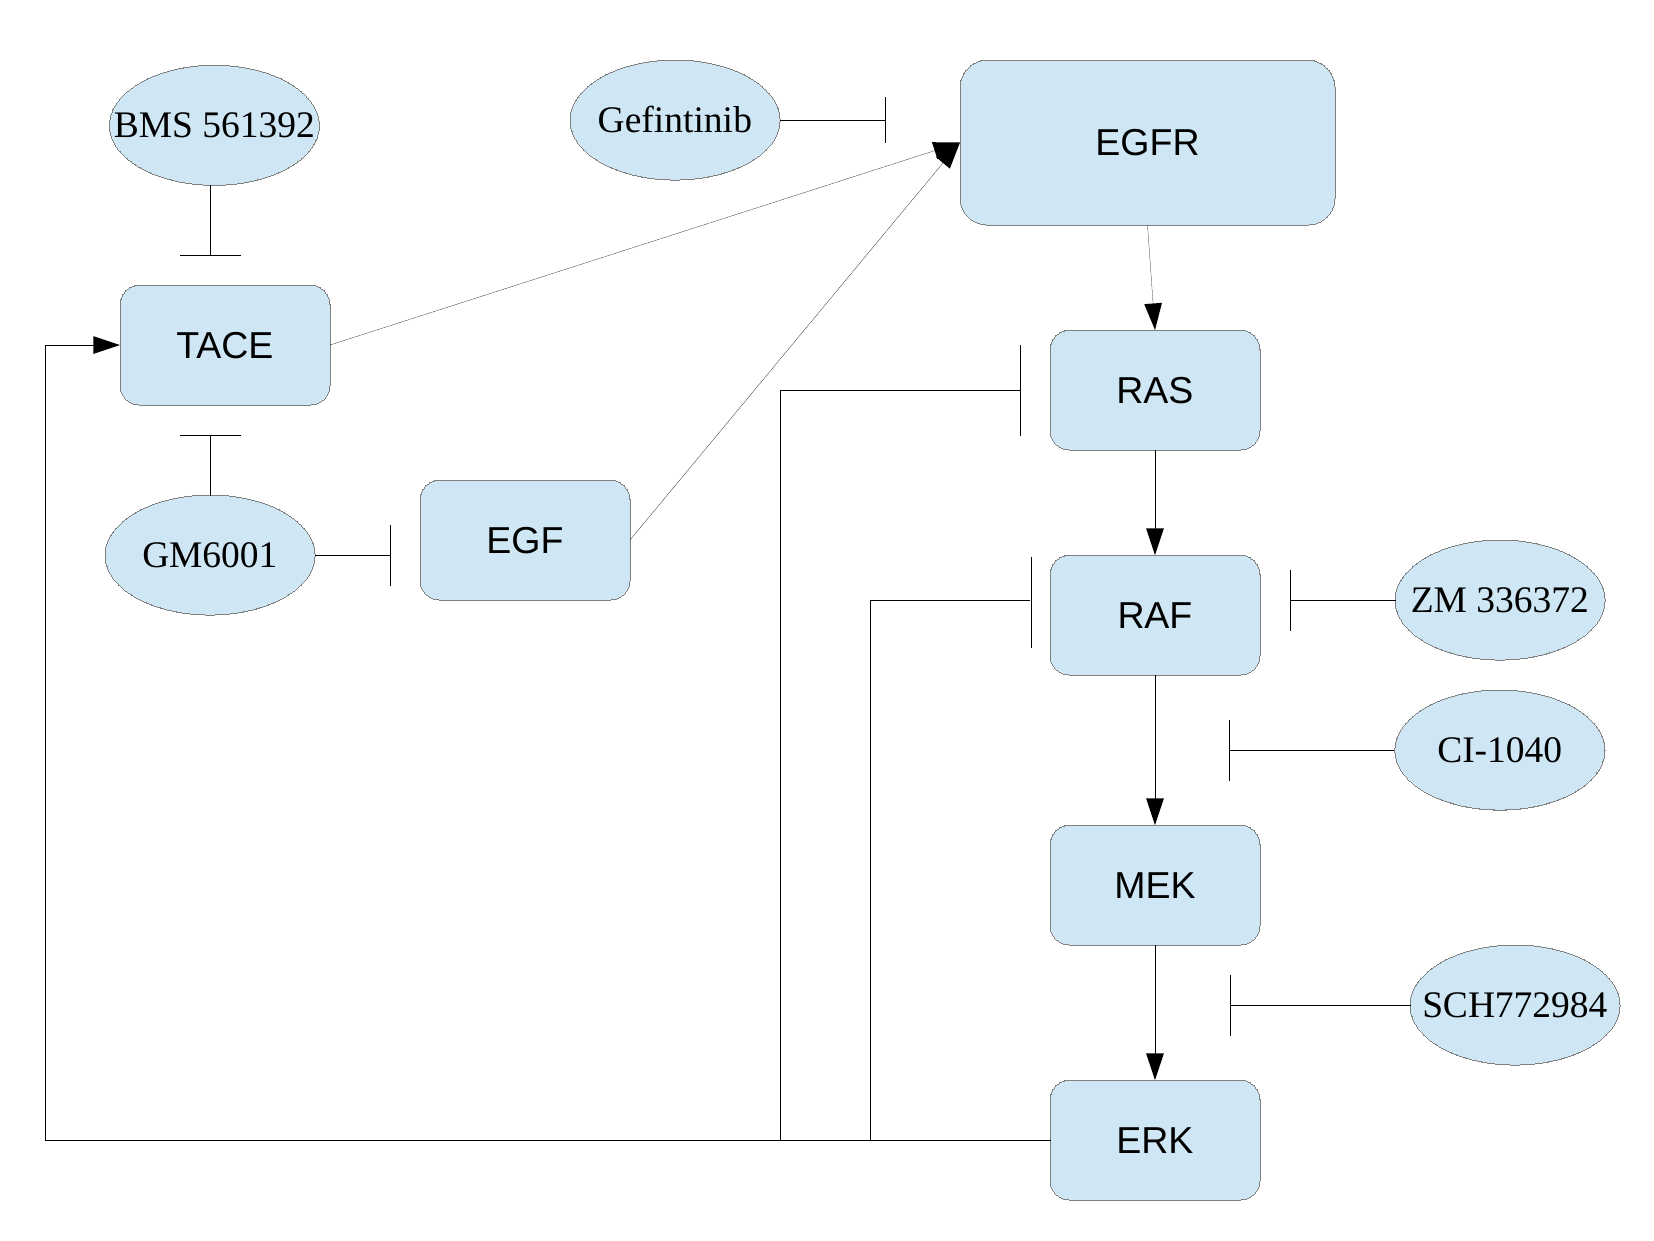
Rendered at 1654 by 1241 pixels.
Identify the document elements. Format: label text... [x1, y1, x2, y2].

text_box ERK [1050, 1080, 1261, 1201]
text_box MEK [1050, 825, 1261, 946]
text_box TACE [120, 285, 331, 406]
text_box CI-1040 [1394, 690, 1605, 811]
text_box ZM 336372 [1395, 540, 1606, 661]
text_box SCH772984 [1410, 945, 1621, 1066]
text_box RAF [1050, 555, 1261, 676]
text_box Gefintinib [570, 60, 781, 181]
text_box EGFR [960, 60, 1336, 226]
text_box BMS 561392 [109, 65, 320, 186]
text_box RAS [1050, 330, 1261, 451]
text_box GM6001 [105, 495, 316, 616]
text_box EGF [420, 480, 631, 601]
